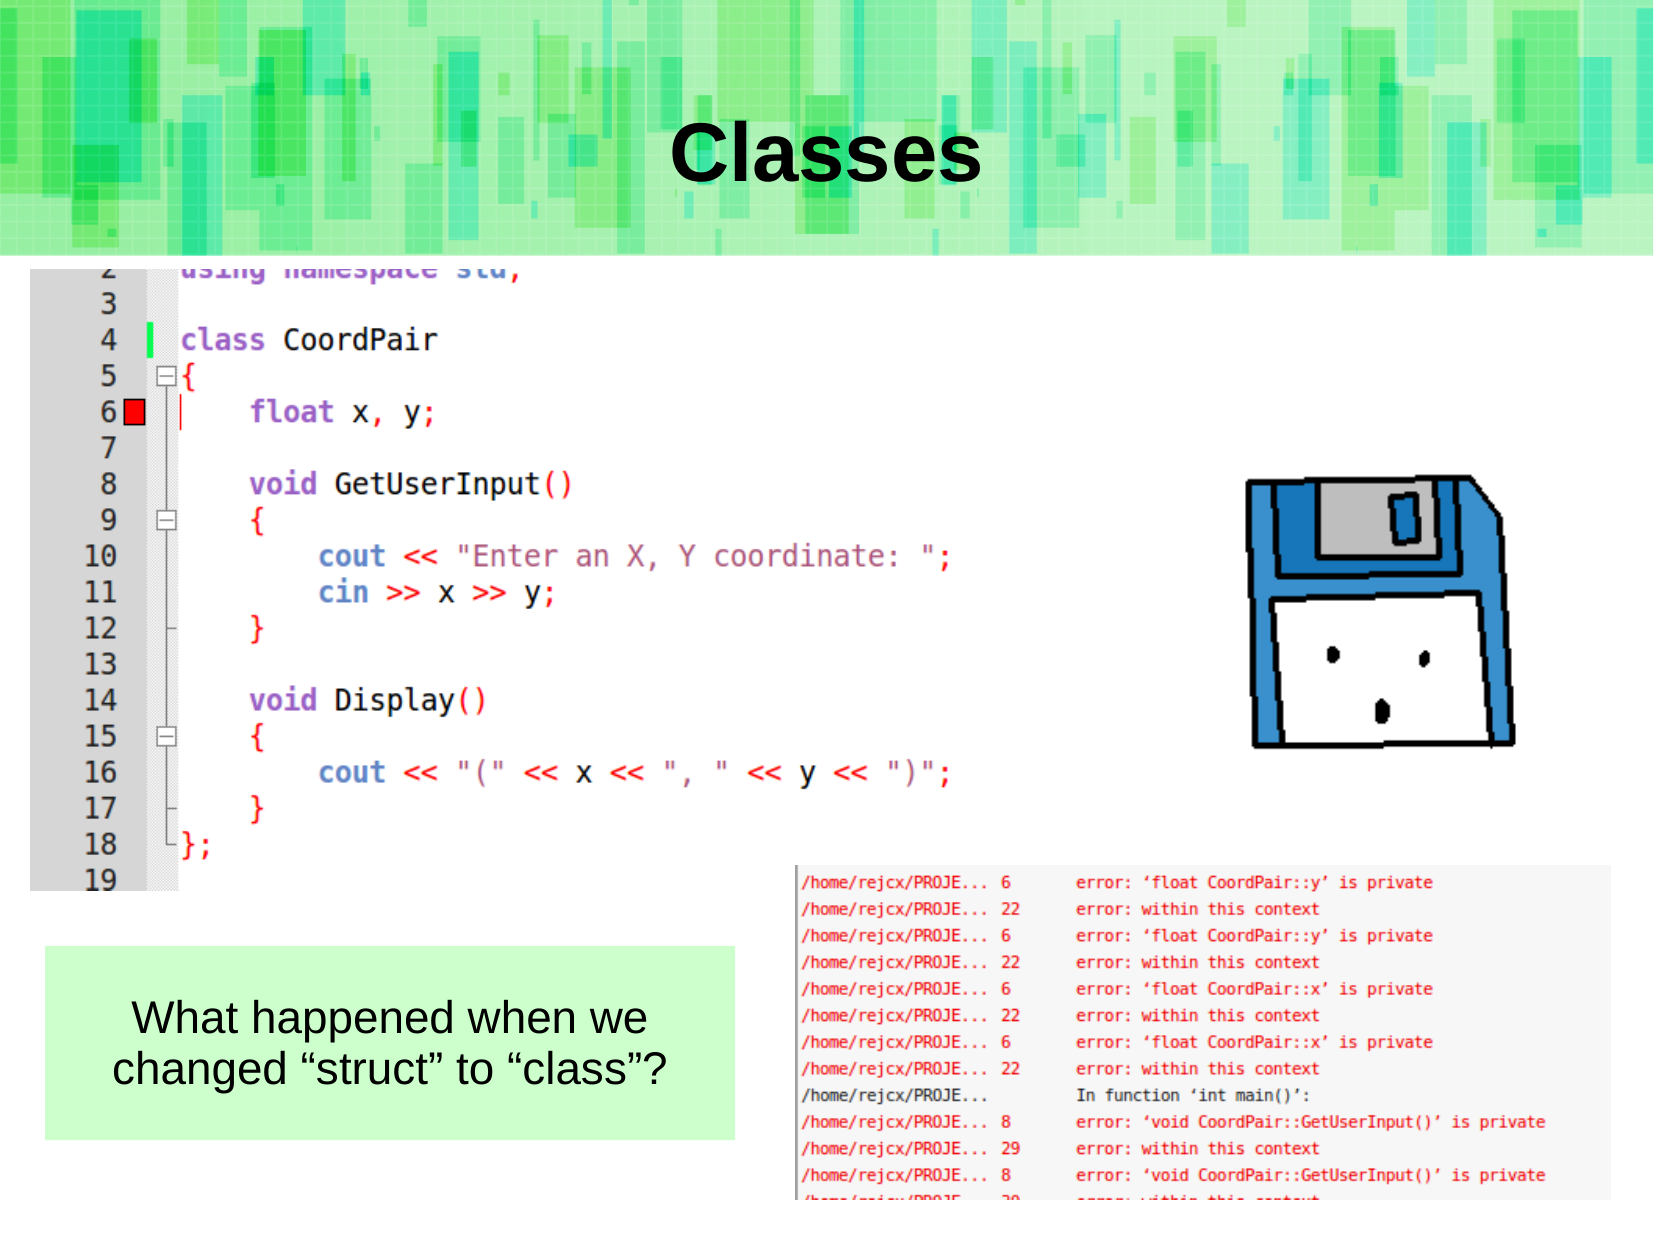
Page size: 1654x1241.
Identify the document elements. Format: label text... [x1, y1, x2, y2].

text_box What happened when we changed “struct” to “class”? [45, 945, 736, 1141]
title Classes [82, 49, 1571, 257]
picture [0, 0, 1654, 1241]
